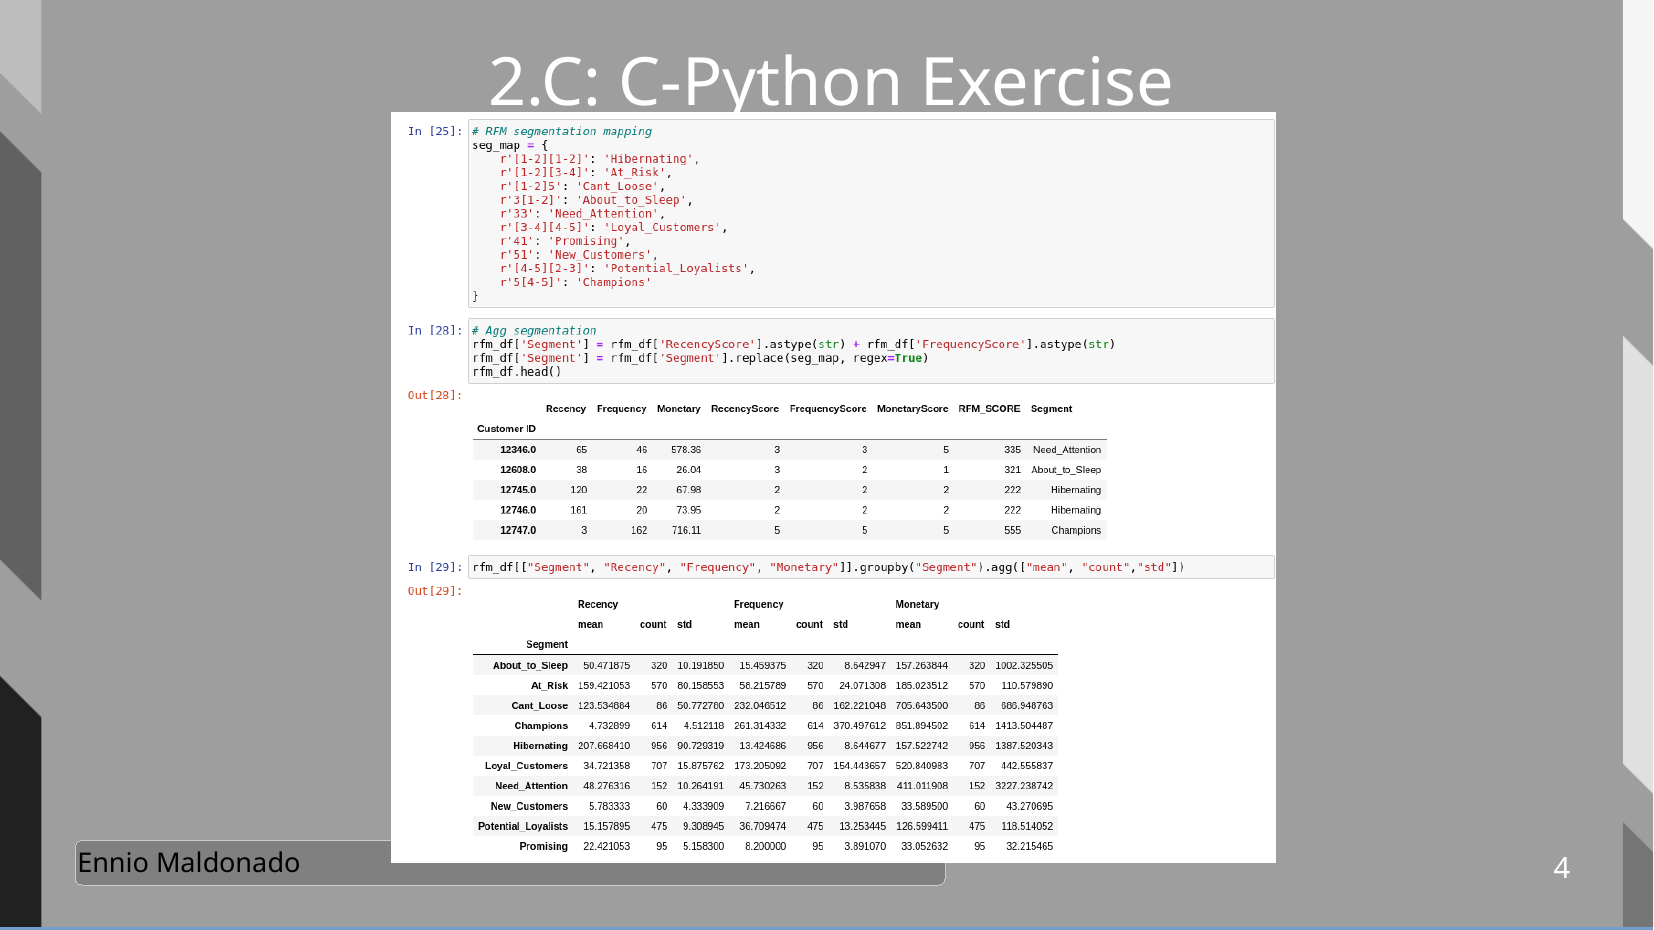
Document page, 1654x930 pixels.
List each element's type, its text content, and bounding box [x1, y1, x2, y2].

picture [0, 0, 1654, 927]
title 2.C: C-Python Exercise [87, 2, 1576, 158]
text_box Ennio Maldonado [75, 840, 946, 886]
